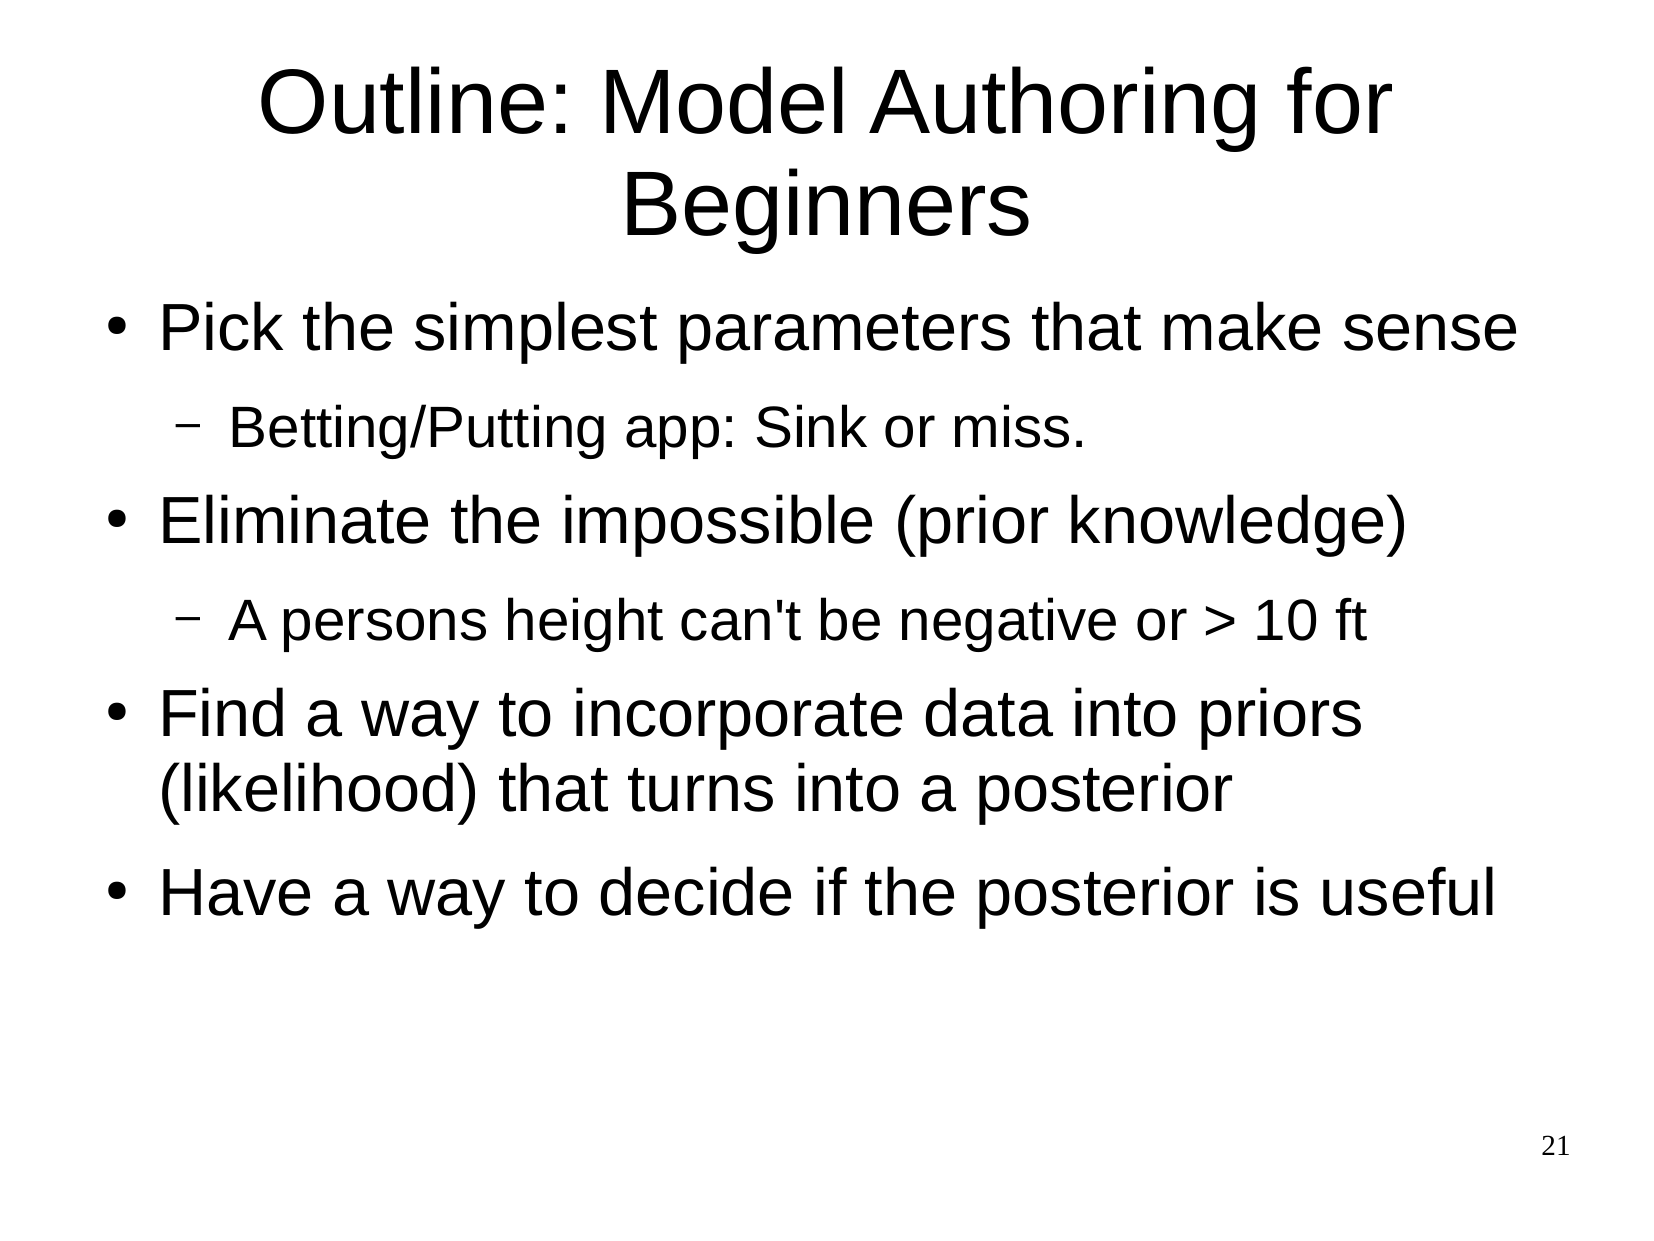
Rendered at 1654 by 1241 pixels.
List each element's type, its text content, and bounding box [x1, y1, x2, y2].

title Outline: Model Authoring for Beginners [82, 49, 1571, 257]
list Pick the simplest parameters that make sense Betting/Putting app: Sink or miss. Eliminate the impossible (prior knowledge) A persons height can't be negative or > 10 ft Find a way to incorporate data into priors (likelihood) that turns into a posterior Have a way to decide if the posterior is useful [87, 290, 1576, 1109]
